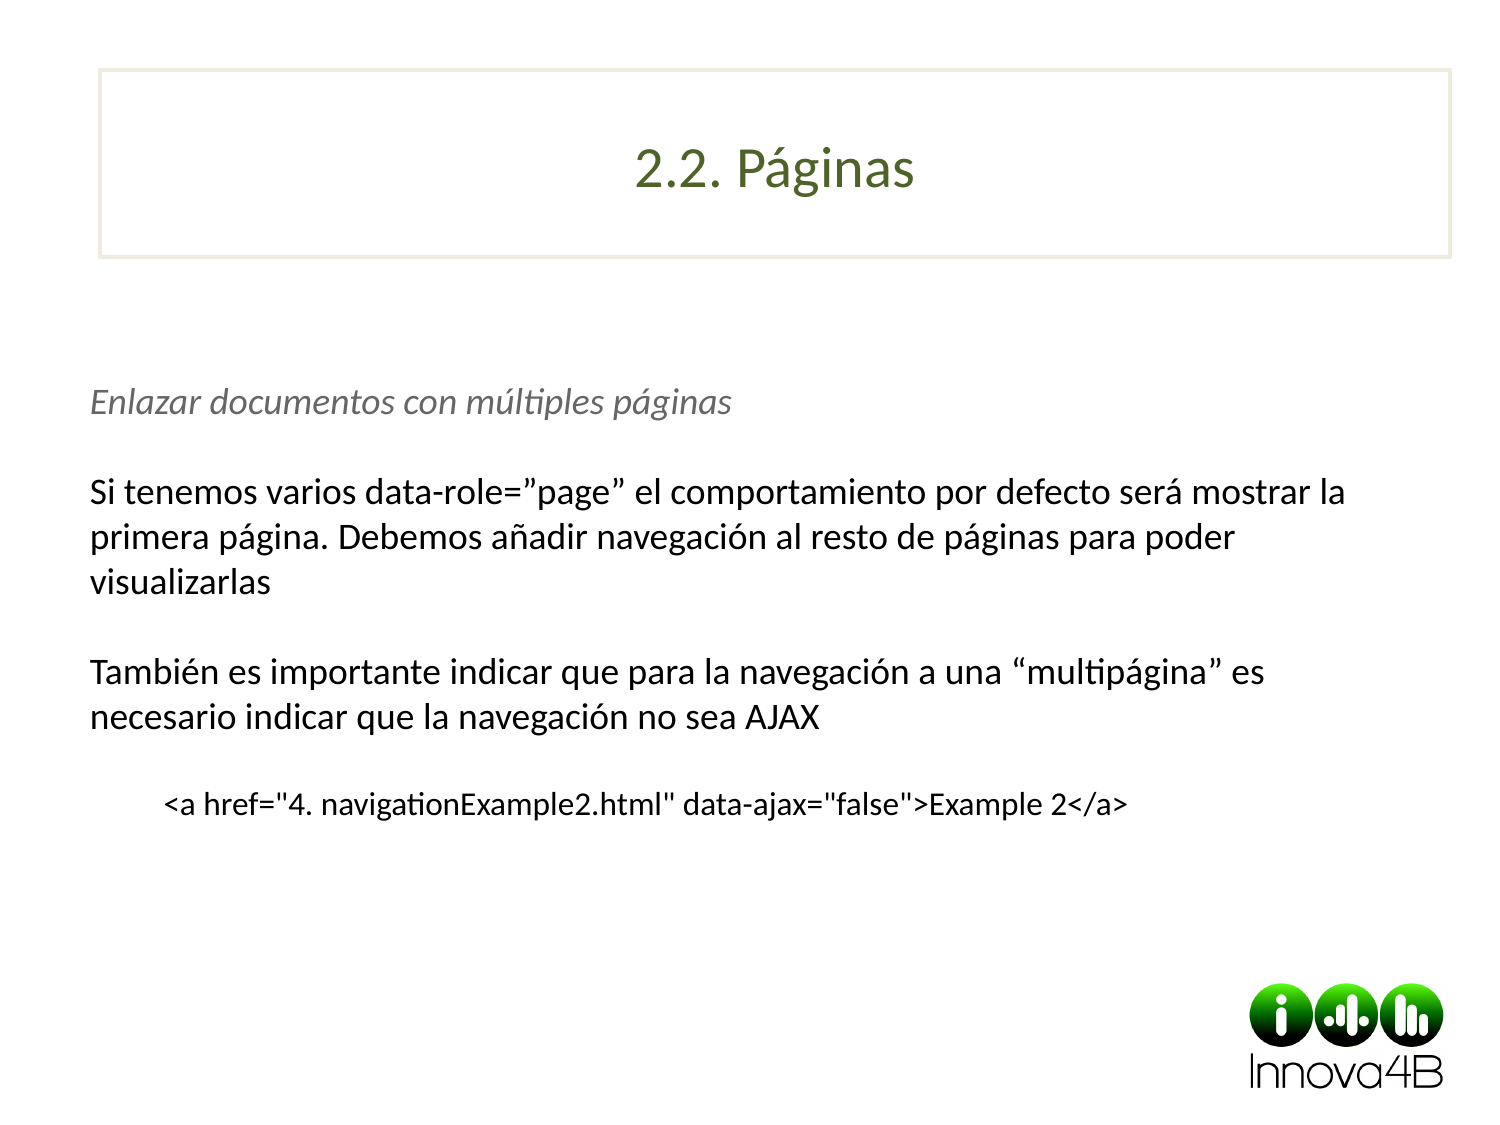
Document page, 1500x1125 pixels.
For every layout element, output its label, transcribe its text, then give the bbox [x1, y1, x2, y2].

text_box 2.2. Páginas [99, 70, 1450, 258]
text_box Enlazar documentos con múltiples páginas Si tenemos varios data-role=”page” el comportamiento por defecto será mostrar la primera página. Debemos añadir navegación al resto de páginas para poder visualizarlas También es importante indicar que para la navegación a una “multipágina” es necesario indicar que la navegación no sea AJAX <a href="4. navigationExample2.html" data-ajax="false">Example 2</a> [74, 324, 1425, 1005]
picture [1246, 975, 1447, 1094]
